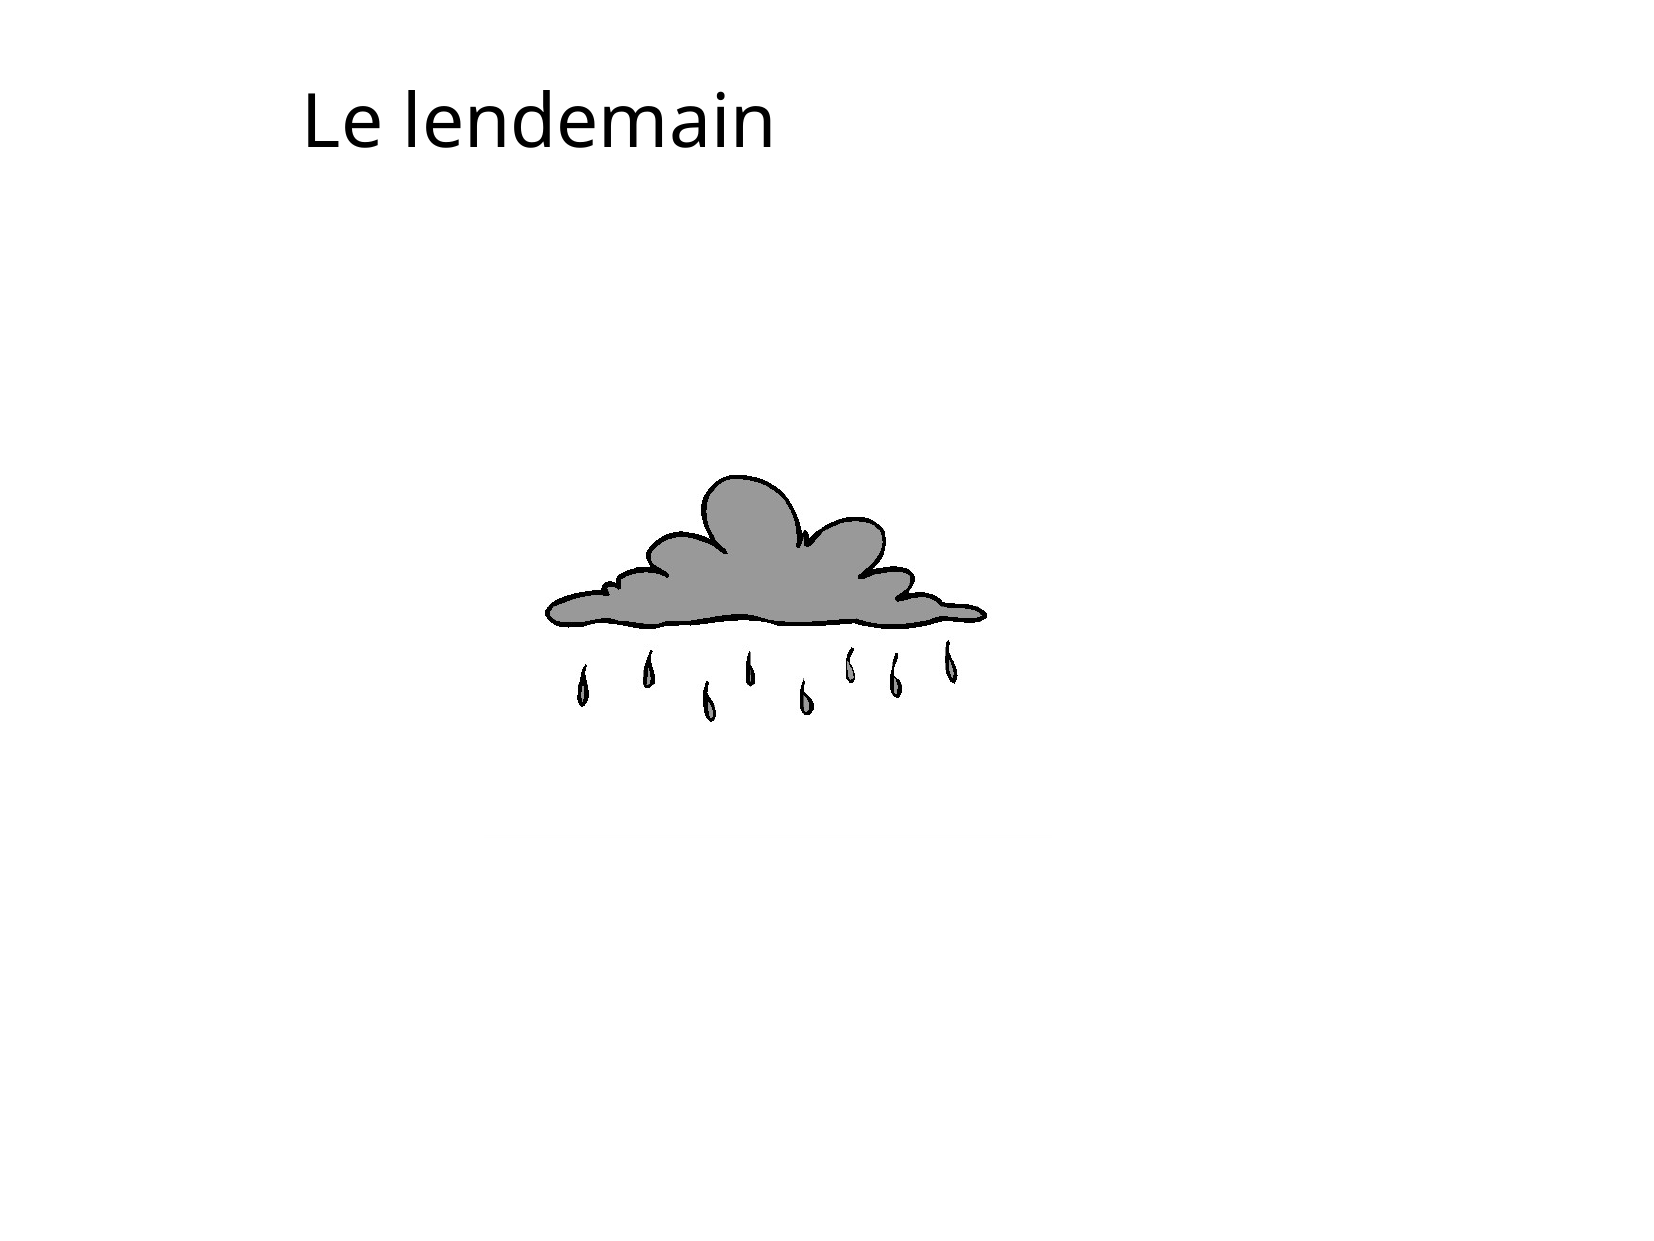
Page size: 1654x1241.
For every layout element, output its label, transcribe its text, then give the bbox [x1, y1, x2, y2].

text_box Le lendemain [287, 59, 823, 180]
picture [484, 375, 1052, 839]
